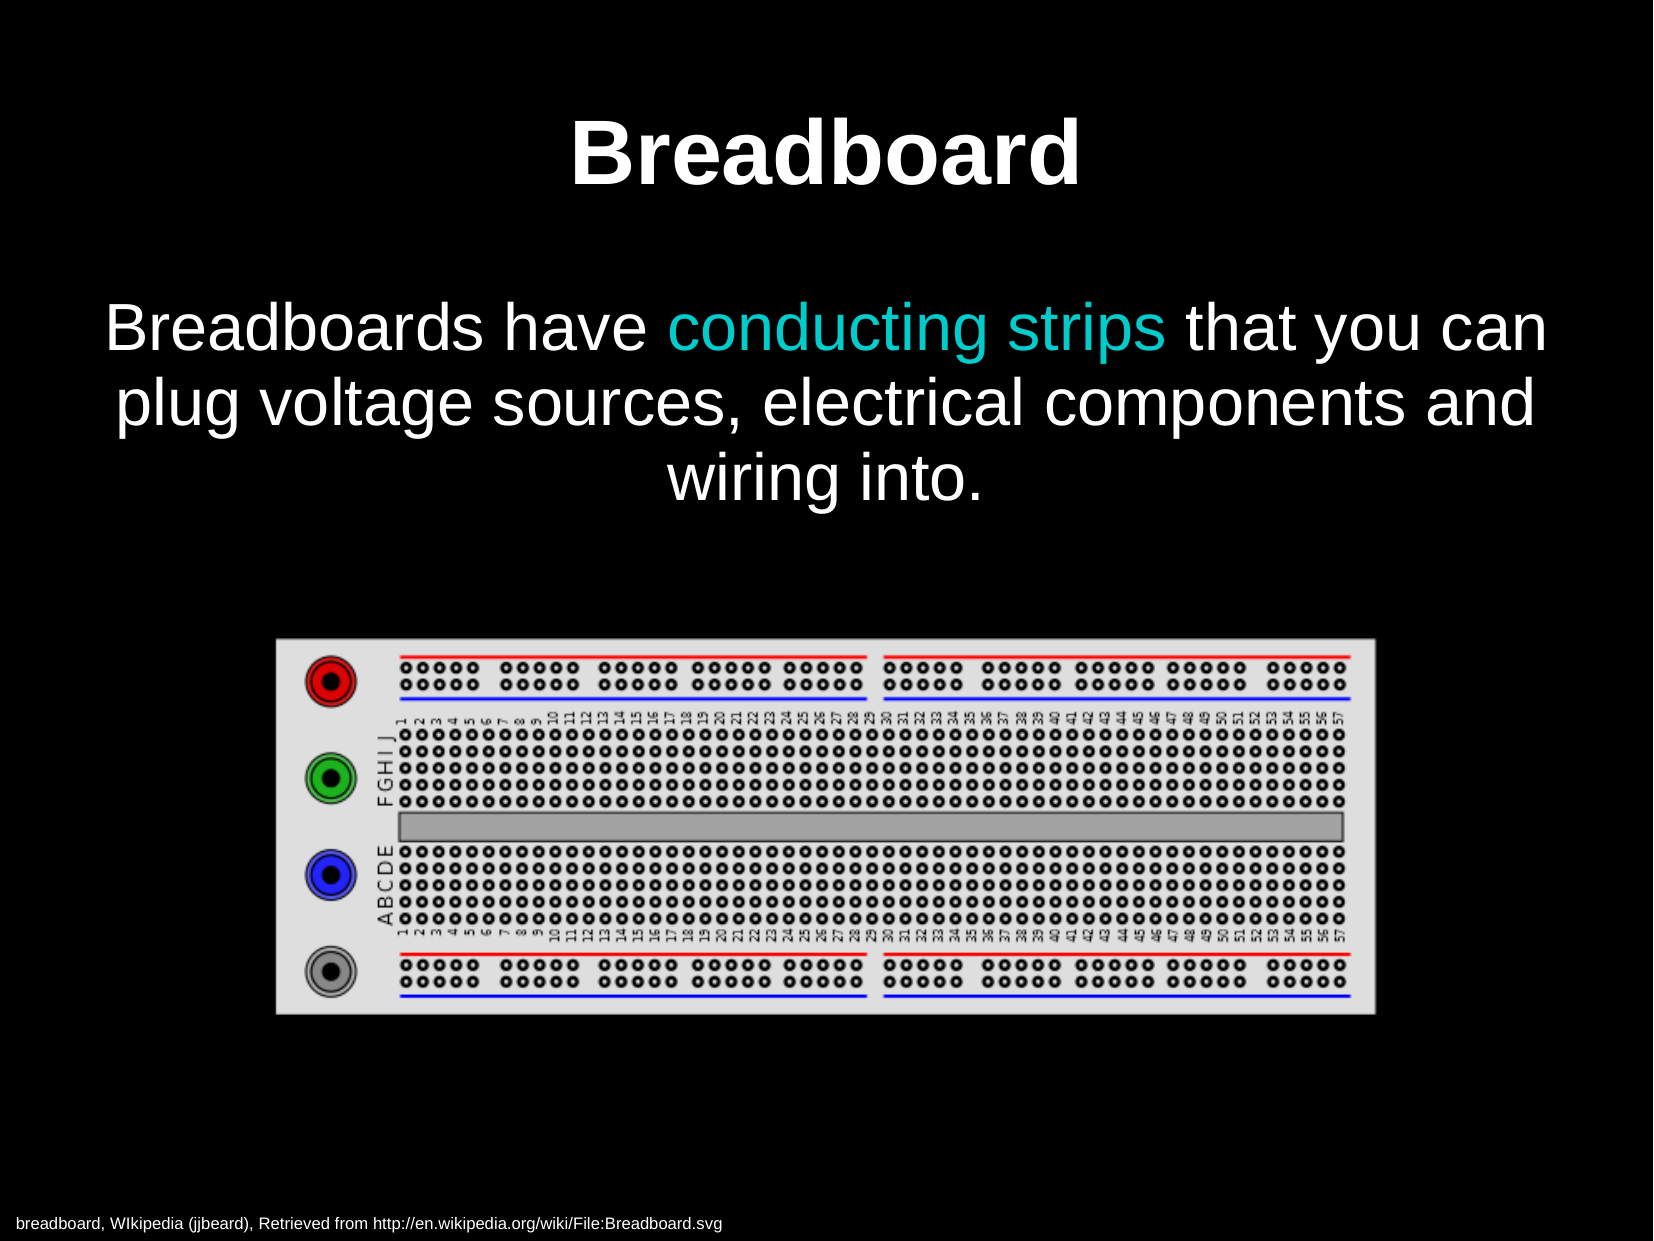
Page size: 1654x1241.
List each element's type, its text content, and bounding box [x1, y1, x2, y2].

picture [253, 622, 1400, 1040]
text_box breadboard, WIkipedia (jjbeard), Retrieved from http://en.wikipedia.org/wiki/File:Breadboard.svg [1, 1206, 736, 1241]
title Breadboard [82, 49, 1571, 257]
subtitle Breadboards have conducting strips that you can plug voltage sources, electrical components and wiring into. [82, 290, 1571, 1109]
